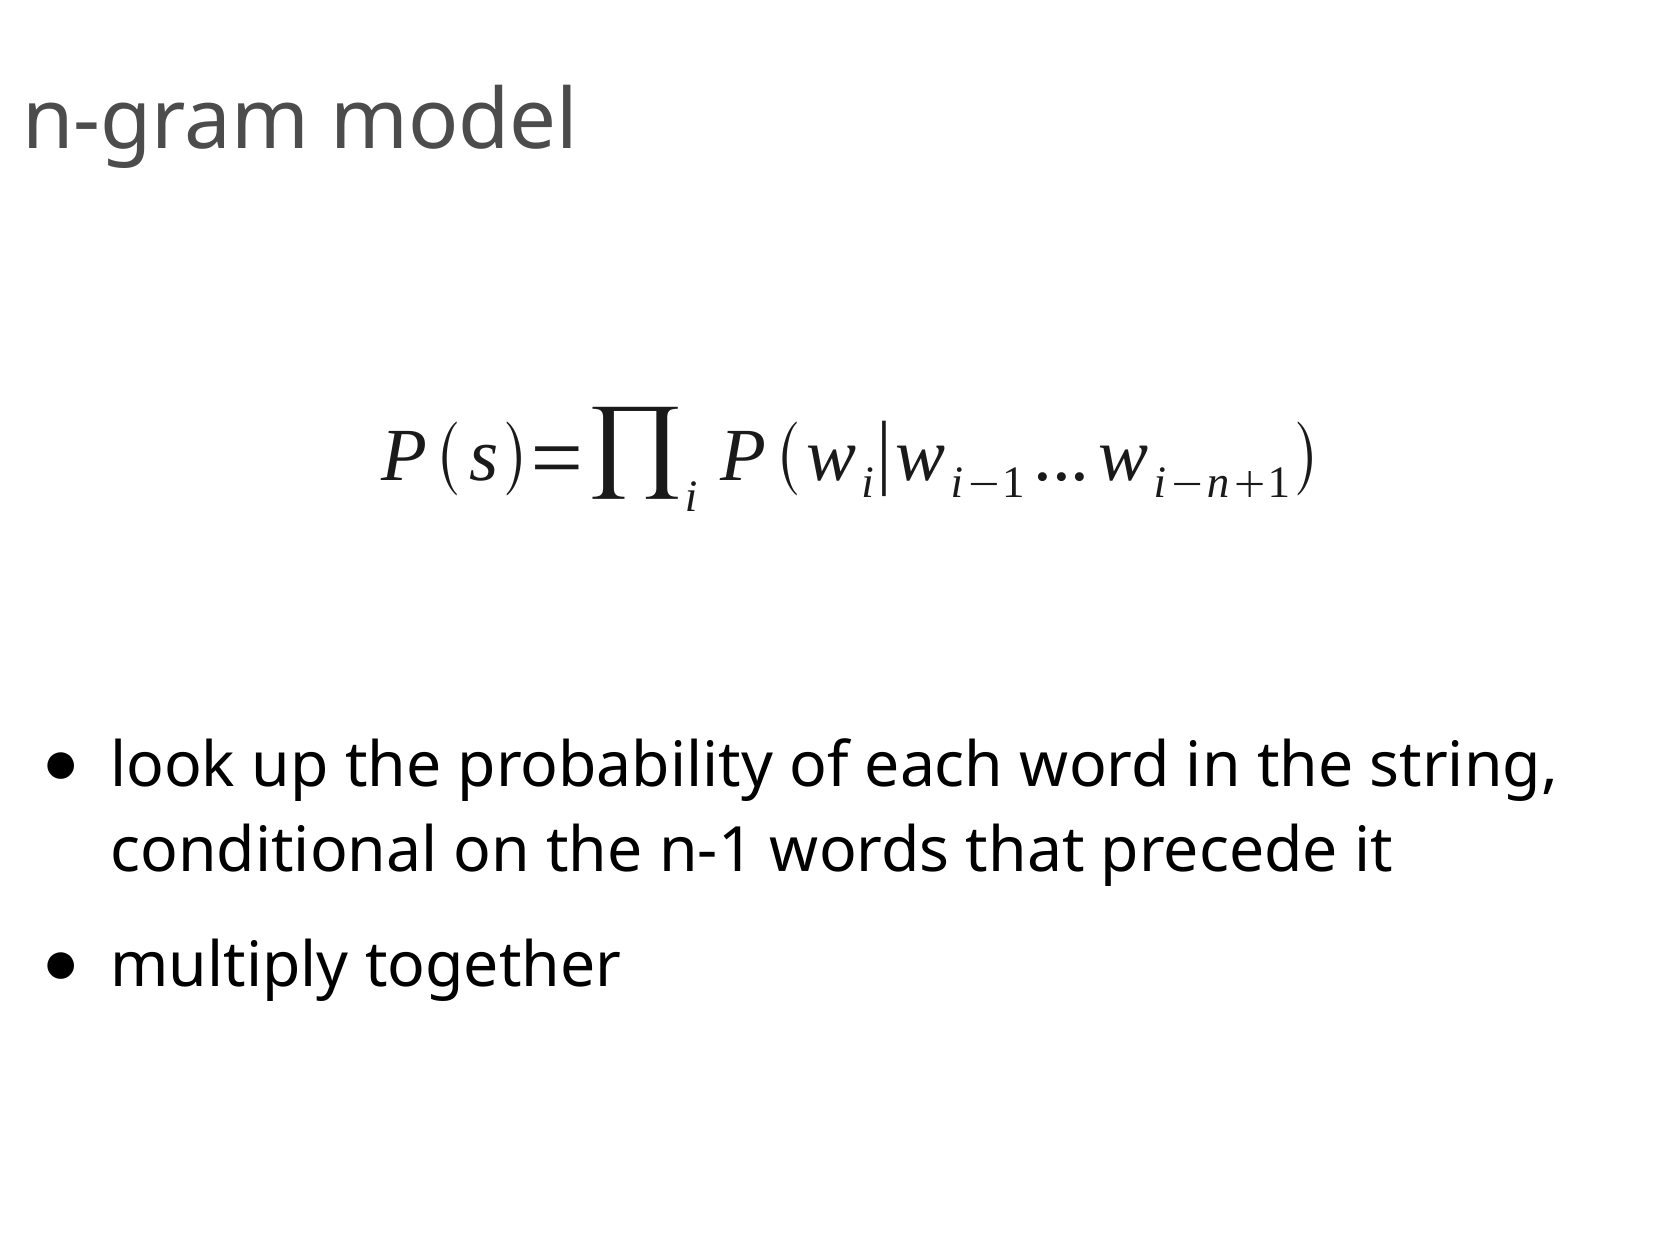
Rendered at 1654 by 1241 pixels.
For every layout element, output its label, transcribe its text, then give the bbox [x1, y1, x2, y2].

chart [369, 402, 1324, 522]
title n-gram model [22, 26, 1654, 205]
list look up the probability of each word in the string, conditional on the n-1 words that precede it multiply together [25, 566, 1654, 1158]
